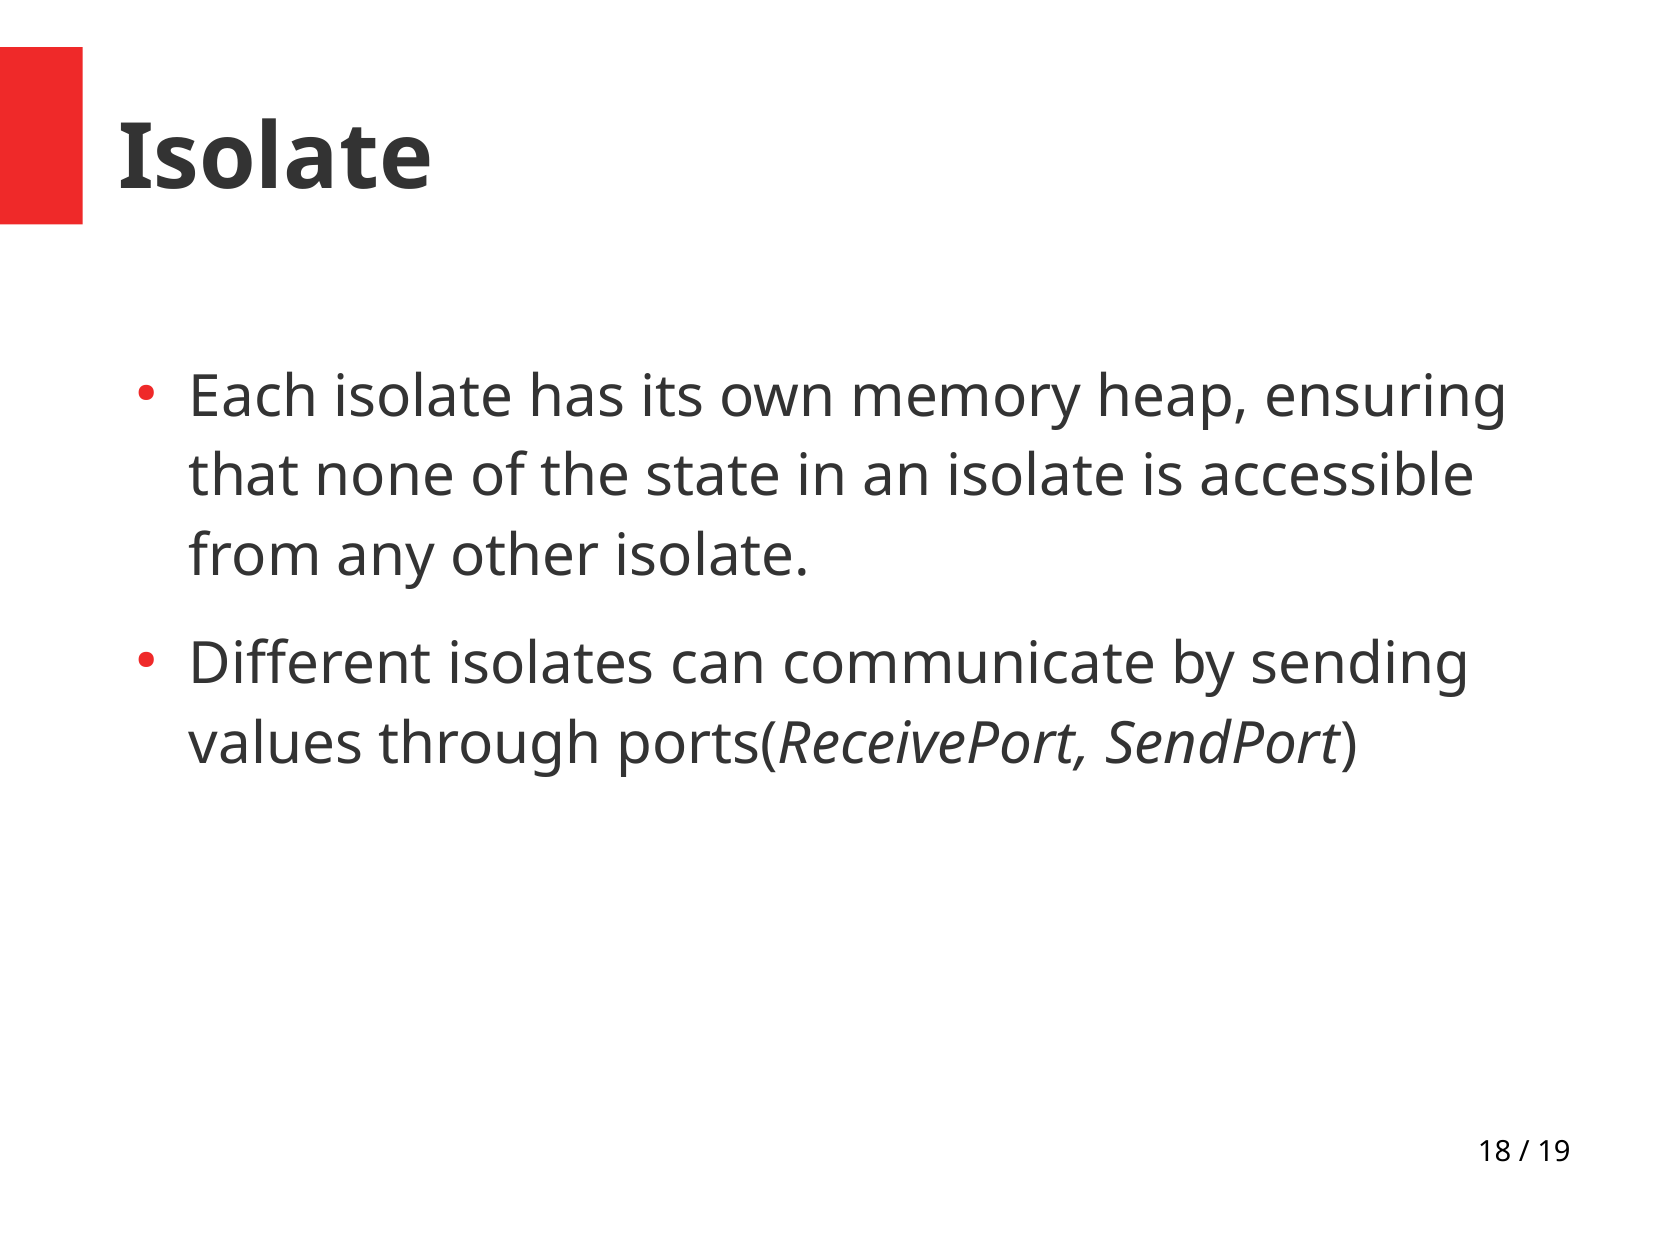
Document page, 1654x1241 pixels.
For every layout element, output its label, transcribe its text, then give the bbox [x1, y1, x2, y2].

title Isolate [118, 49, 1571, 257]
list Each isolate has its own memory heap, ensuring that none of the state in an isolate is accessible from any other isolate. Different isolates can communicate by sending values through ports(ReceivePort, SendPort) [118, 354, 1536, 1074]
